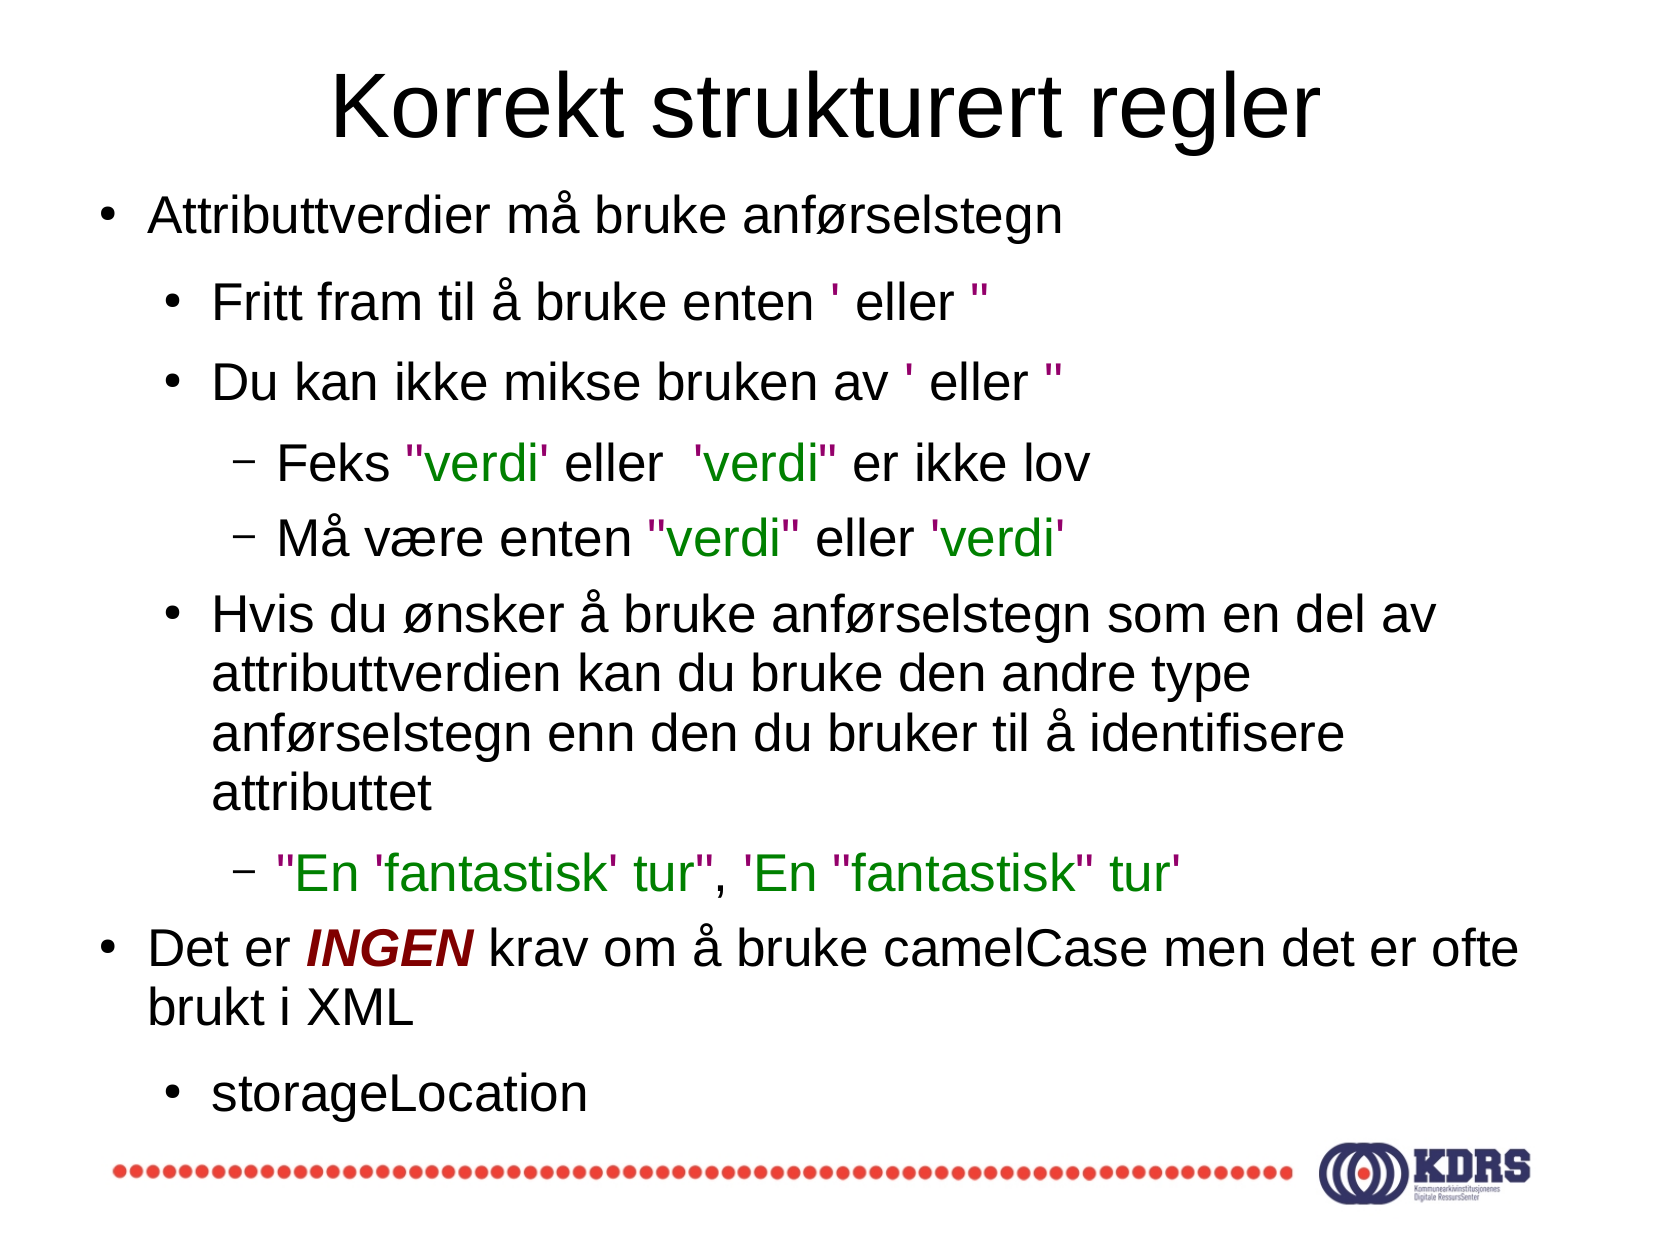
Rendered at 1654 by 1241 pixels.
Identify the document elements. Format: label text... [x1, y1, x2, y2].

list Attributtverdier må bruke anførselstegn Fritt fram til å bruke enten ' eller " Du kan ikke mikse bruken av ' eller " Feks "verdi' eller 'verdi" er ikke lov Må være enten "verdi" eller 'verdi' Hvis du ønsker å bruke anførselstegn som en del av attributtverdien kan du bruke den andre type anførselstegn enn den du bruker til å identifisere attributtet "En 'fantastisk' tur", 'En "fantastisk" tur' Det er INGEN krav om å bruke camelCase men det er ofte brukt i XML storageLocation [82, 185, 1571, 1131]
picture [85, 1131, 1557, 1219]
title Korrekt strukturert regler [82, 49, 1571, 162]
